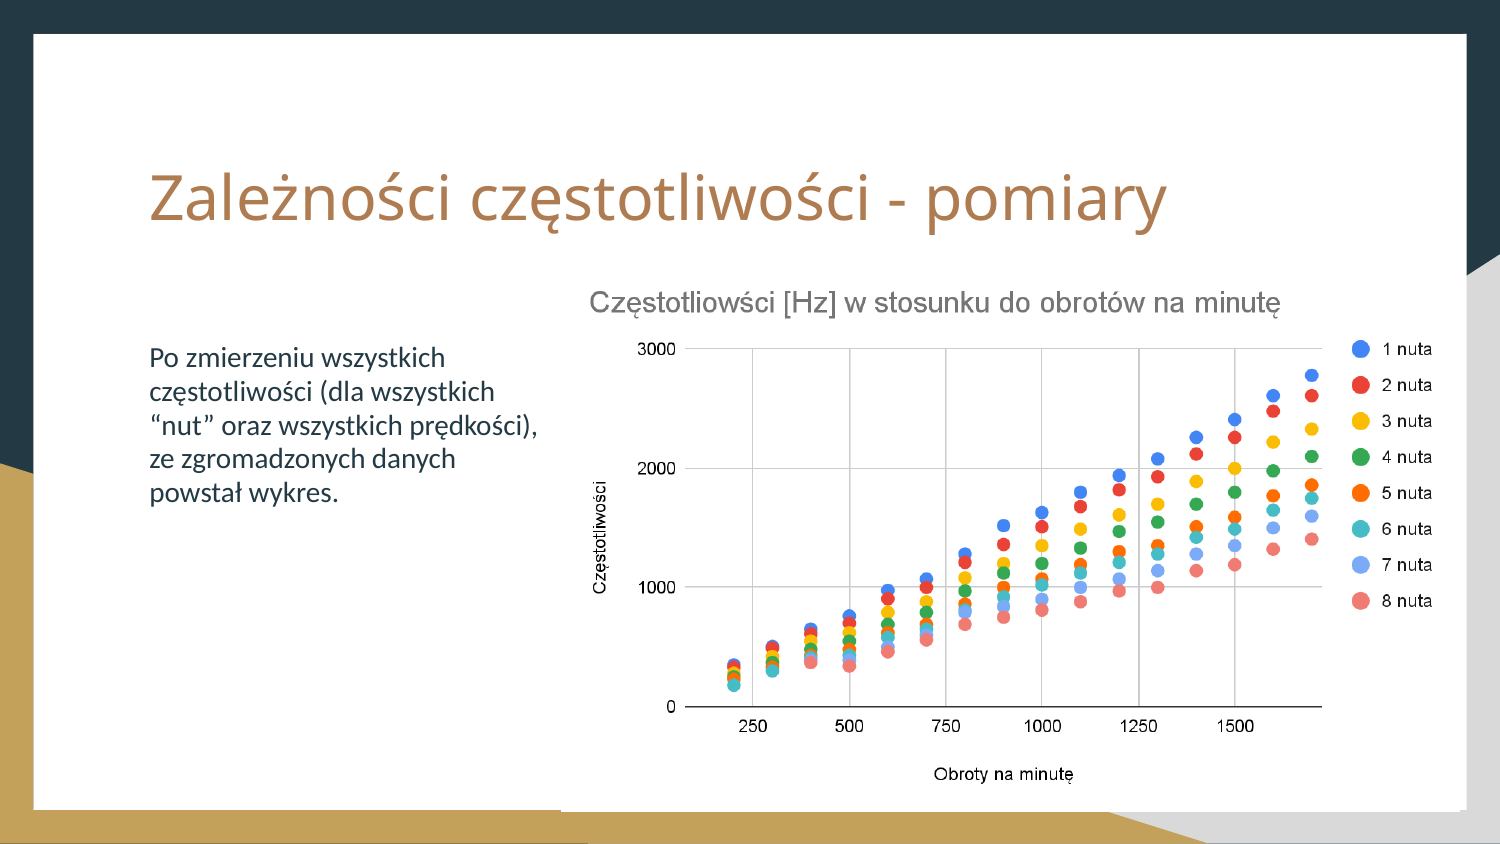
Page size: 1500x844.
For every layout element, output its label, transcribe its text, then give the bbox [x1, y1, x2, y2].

title Zależności częstotliwości - pomiary [134, 138, 1366, 296]
list Po zmierzeniu wszystkich częstotliwości (dla wszystkich “nut” oraz wszystkich prędkości), ze zgromadzonych danych powstał wykres. [134, 326, 561, 729]
picture [561, 256, 1460, 812]
